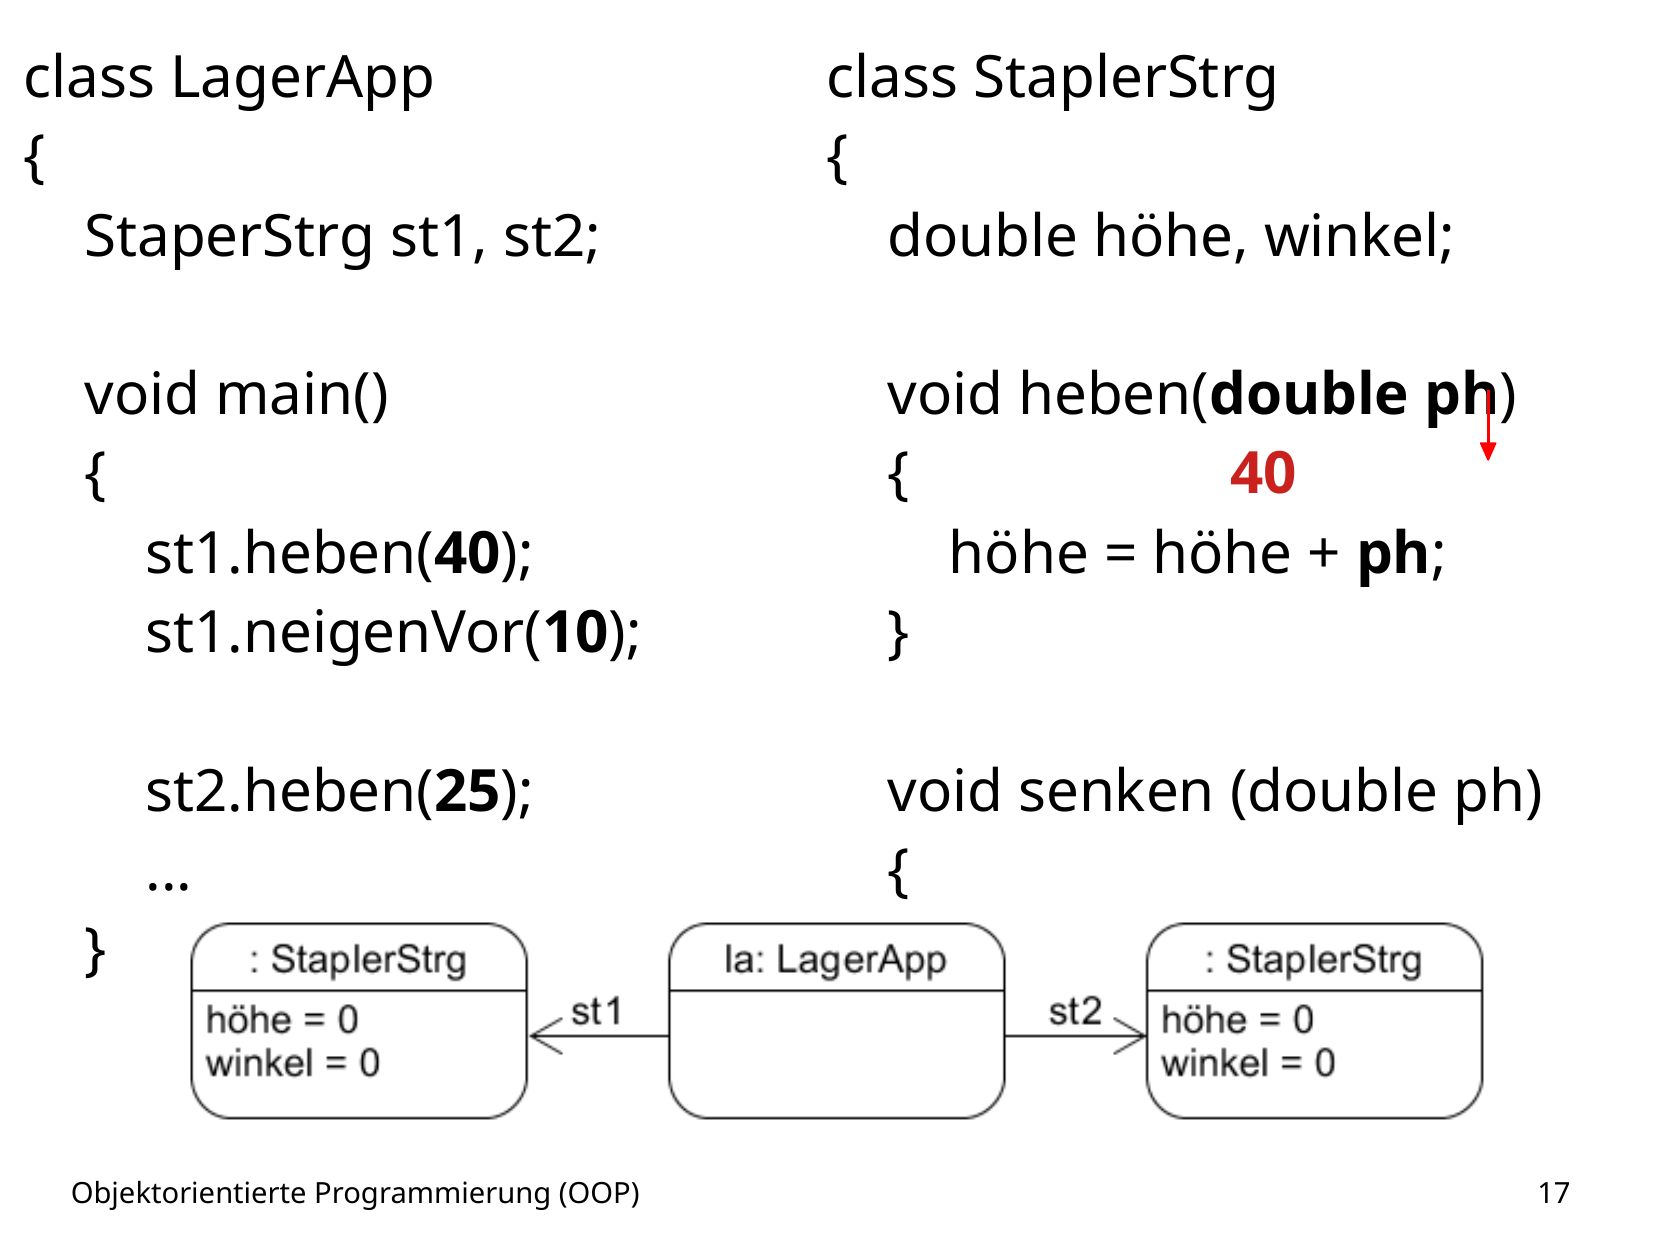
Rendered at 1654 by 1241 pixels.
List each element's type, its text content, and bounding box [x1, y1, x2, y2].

list class LagerApp { StaperStrg st1, st2; void main() { st1.heben(40); st1.neigenVor(10); st2.heben(25); ... } [23, 35, 780, 1004]
picture [189, 921, 1486, 1123]
list class StaplerStrg { double höhe, winkel; void heben(double ph) { 40 höhe = höhe + ph; } void senken (double ph) { ... [826, 35, 1630, 1028]
